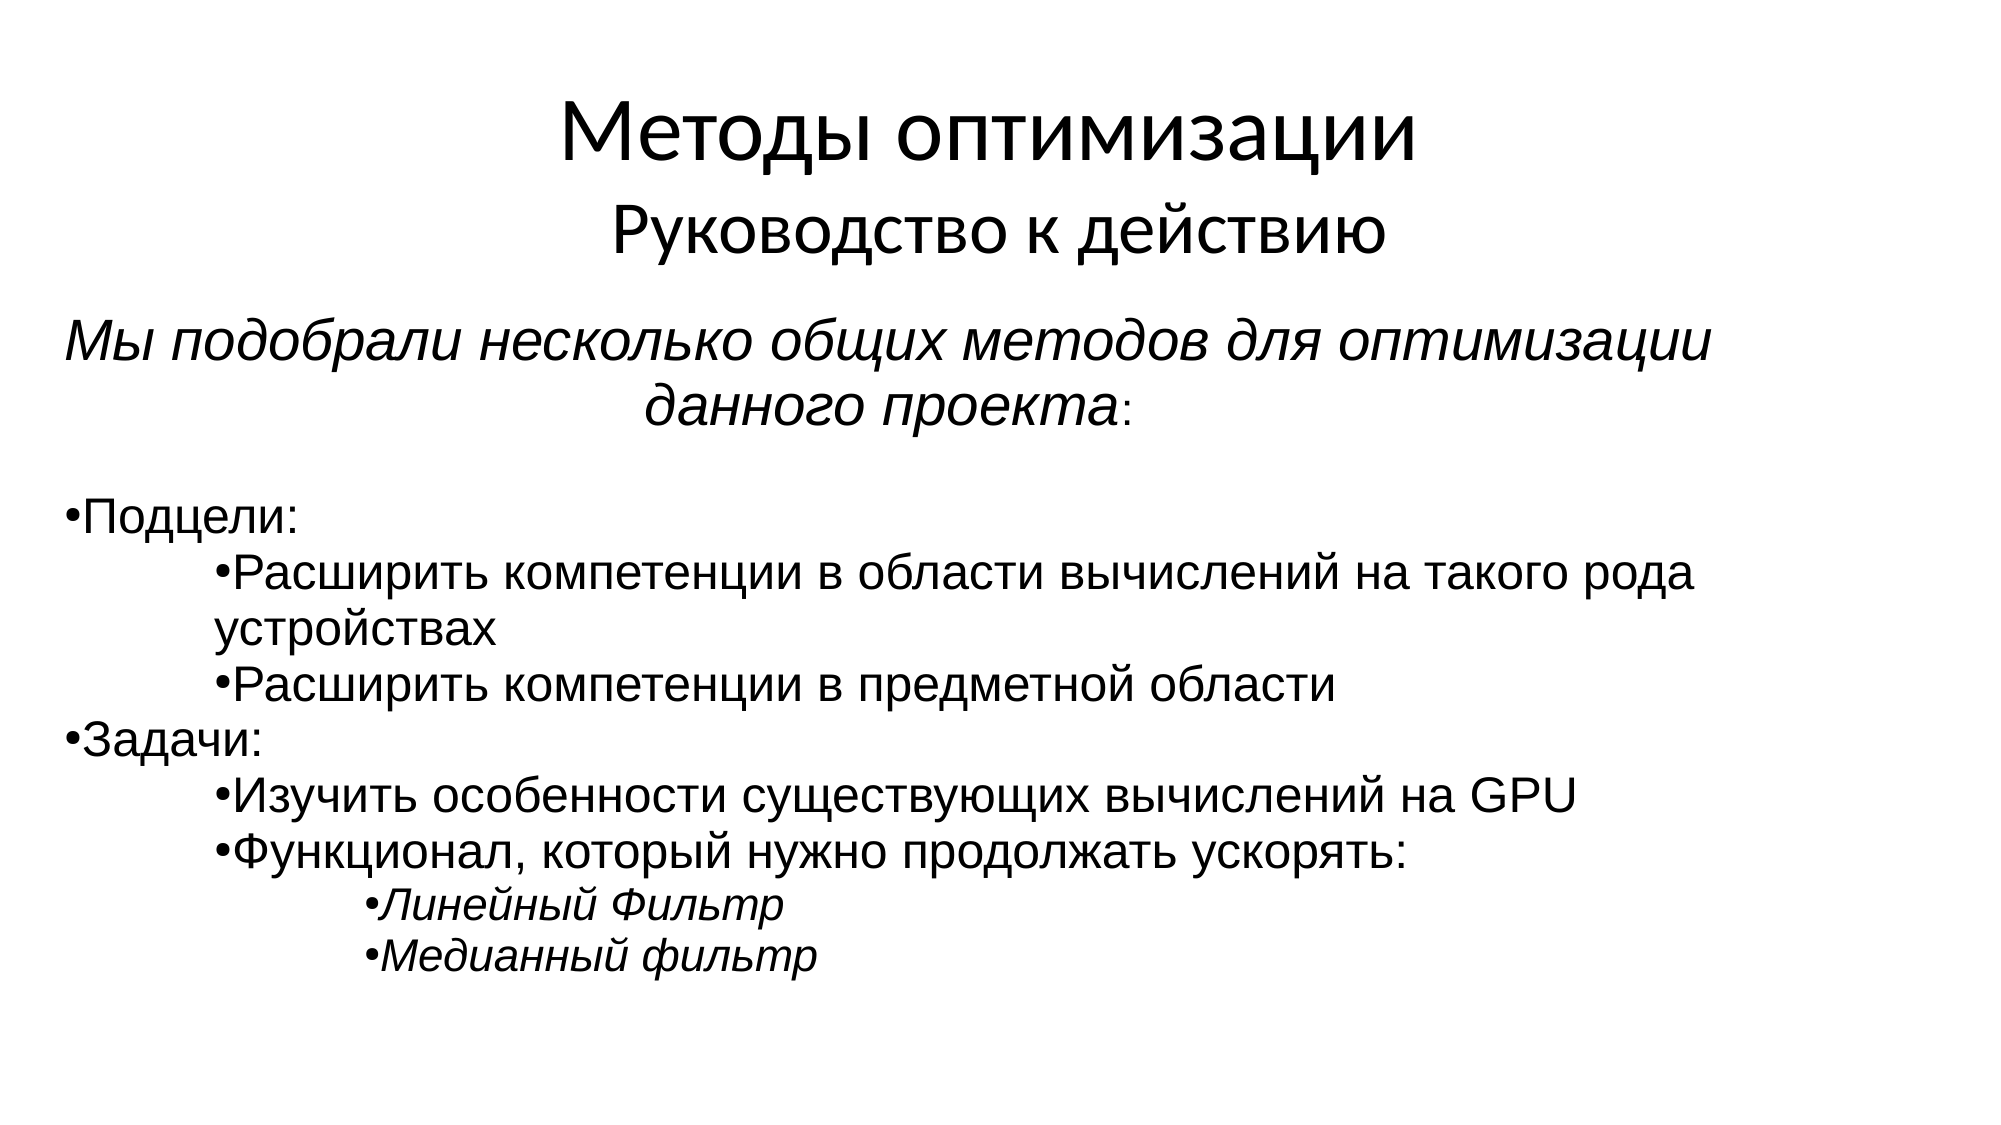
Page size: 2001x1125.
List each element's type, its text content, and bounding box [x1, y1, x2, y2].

text_box Мы подобрали несколько общих методов для оптимизации данного проекта: Подцели: Расширить компетенции в области вычислений на такого рода устройствах Расширить компетенции в предметной области Задачи: Изучить особенности существующих вычислений на GPU Функционал, который нужно продолжать ускорять: Линейный Фильтр Медианный фильтр [49, 299, 1863, 959]
title Методы оптимизации Руководство к действию [137, 59, 1863, 278]
